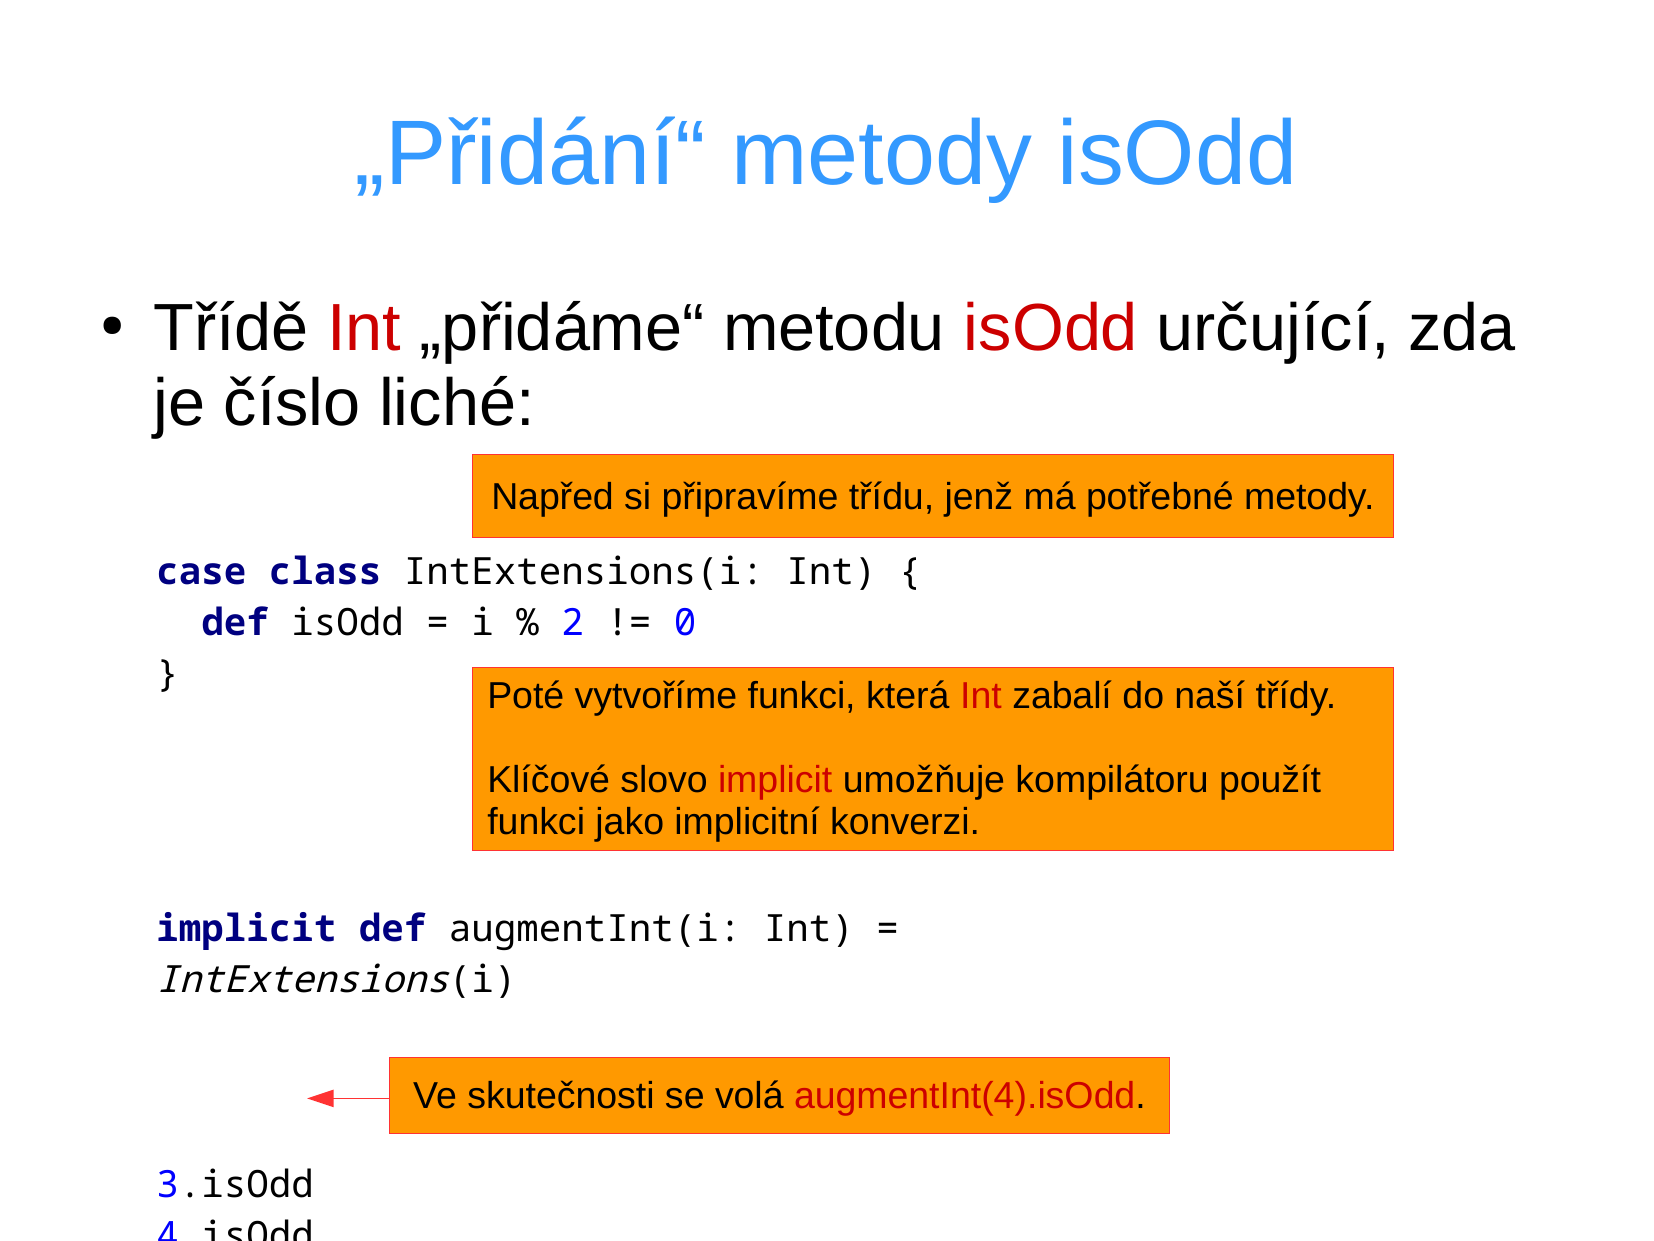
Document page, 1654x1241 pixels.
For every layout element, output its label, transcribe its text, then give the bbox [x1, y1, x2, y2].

text_box Poté vytvoříme funkci, která Int zabalí do naší třídy. Klíčové slovo implicit umožňuje kompilátoru použít funkci jako implicitní konverzi. [472, 667, 1394, 851]
title „Přidání“ metody isOdd [82, 49, 1571, 257]
text_box Ve skutečnosti se volá augmentInt(4).isOdd. [389, 1057, 1170, 1134]
text_box Napřed si připravíme třídu, jenž má potřebné metody. [472, 454, 1394, 538]
text_box case class IntExtensions(i: Int) { def isOdd = i % 2 != 0 } implicit def augmentInt(i: Int) = IntExtensions(i) 3.isOdd 4.isOdd [141, 537, 1217, 1125]
list Třídě Int „přidáme“ metodu isOdd určující, zda je číslo liché: [82, 290, 1571, 1010]
